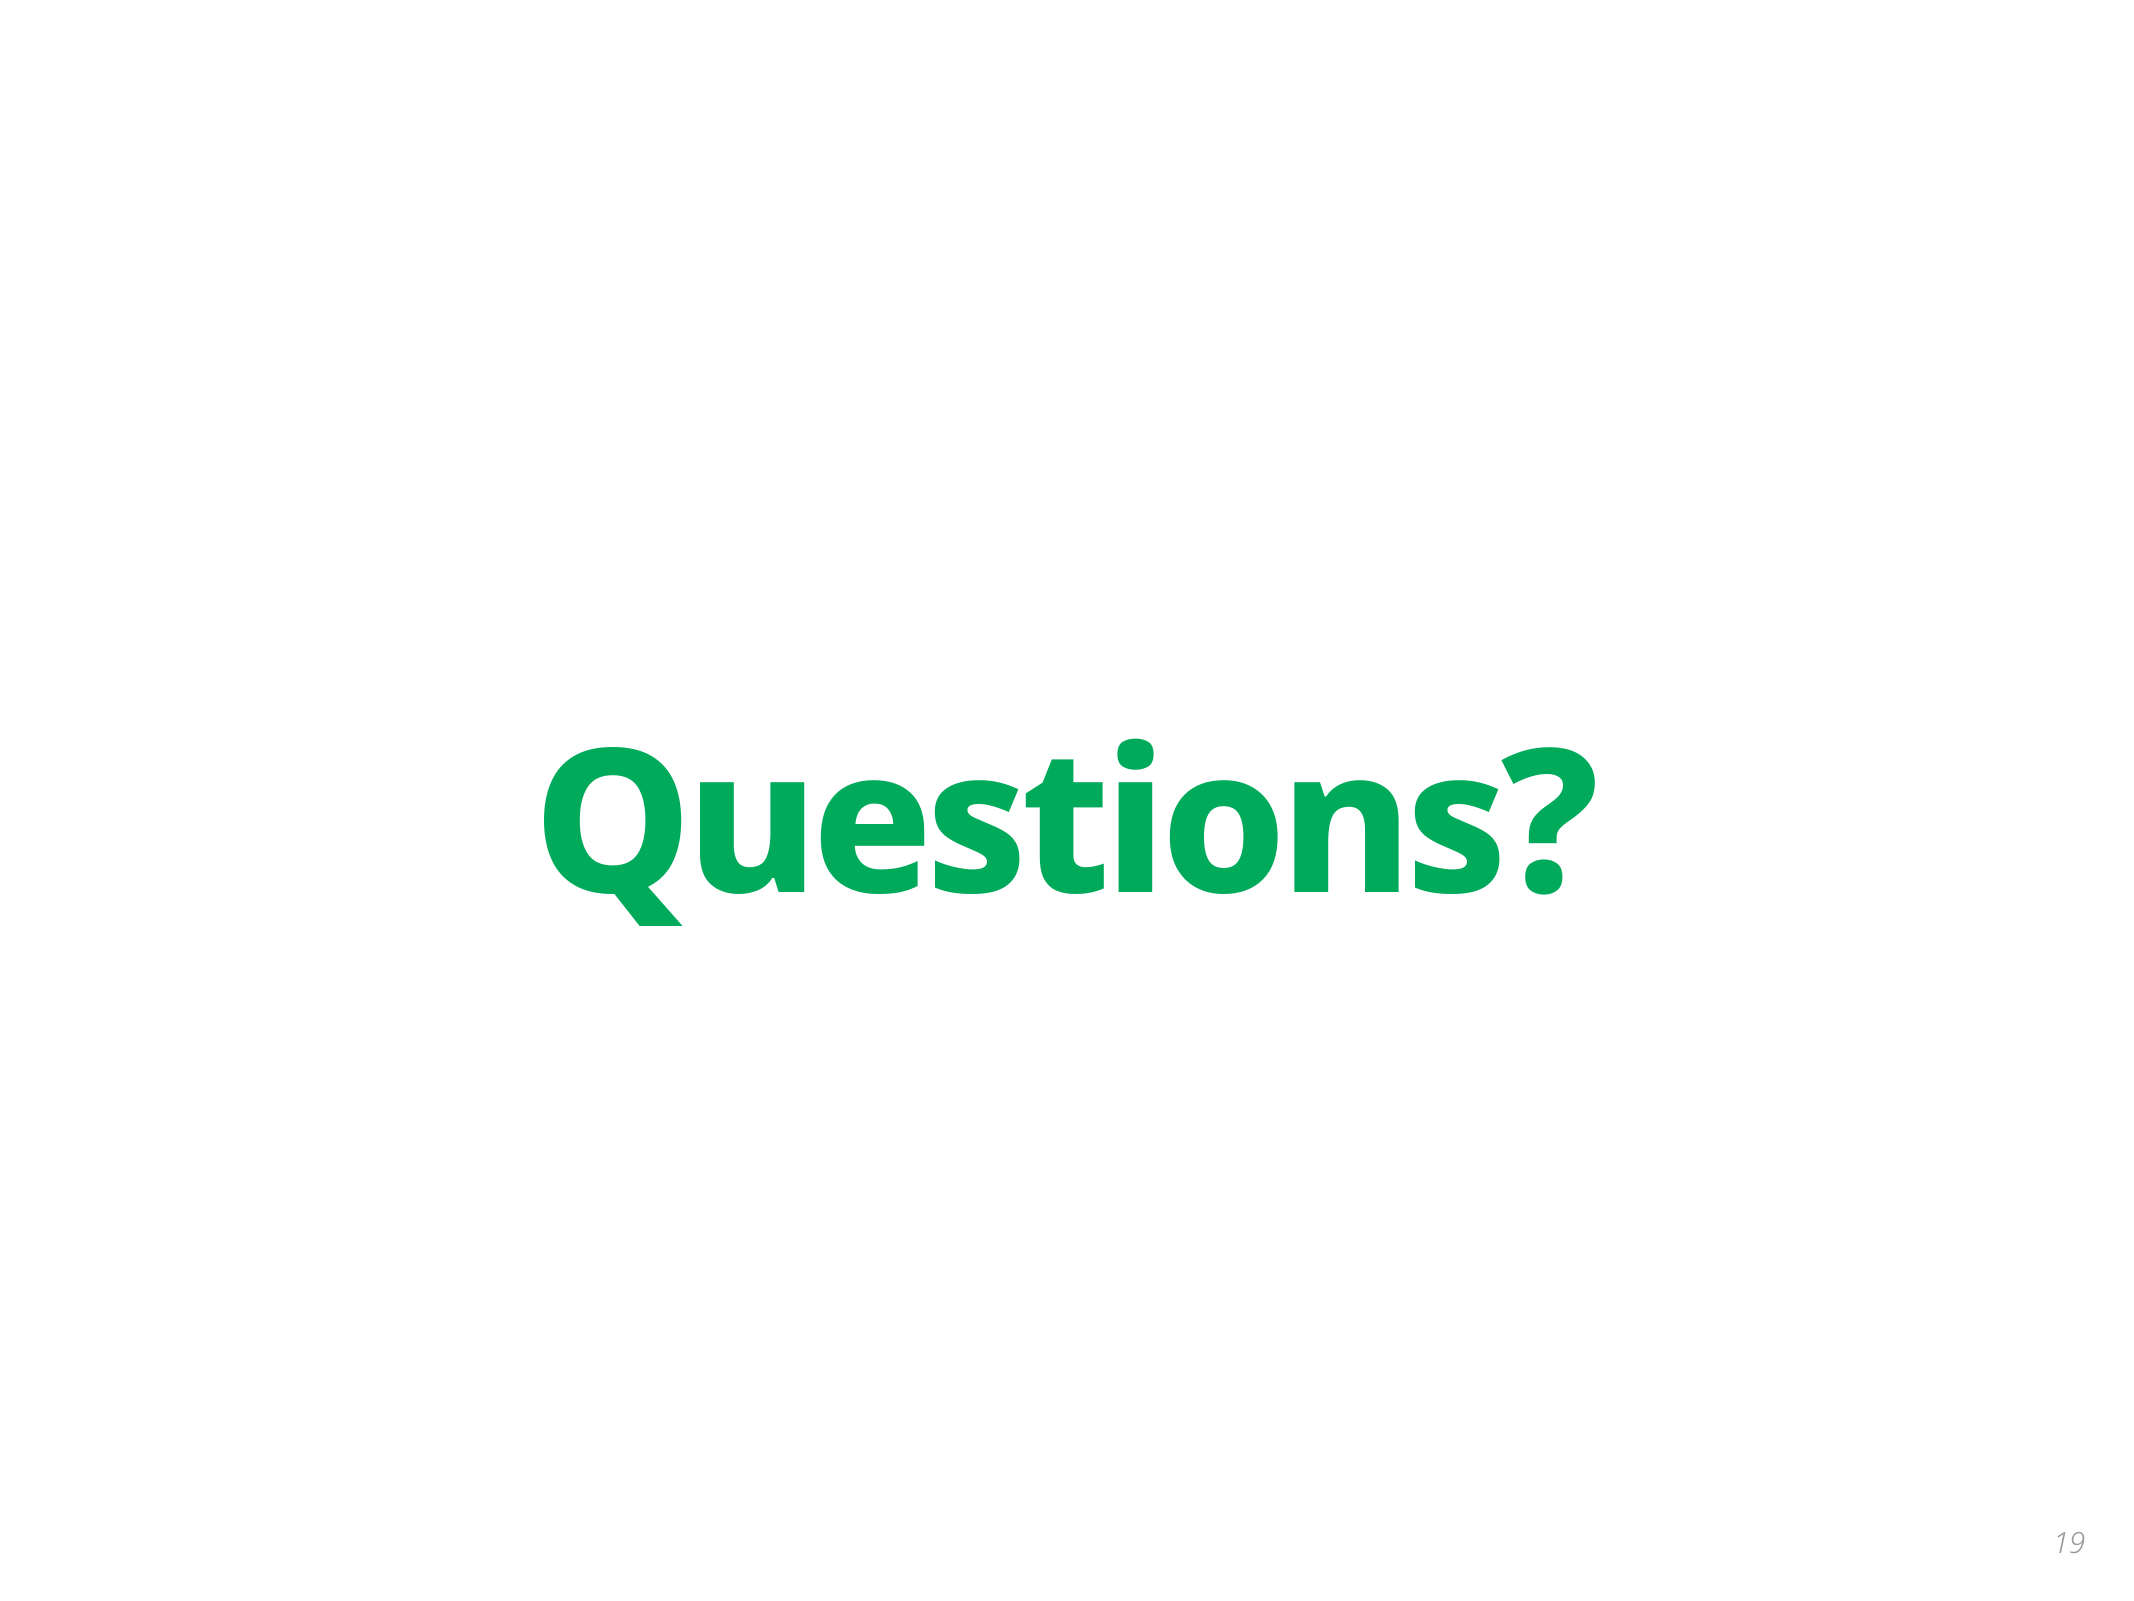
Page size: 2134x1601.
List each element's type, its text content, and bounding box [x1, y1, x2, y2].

title Questions? [88, 189, 2045, 926]
